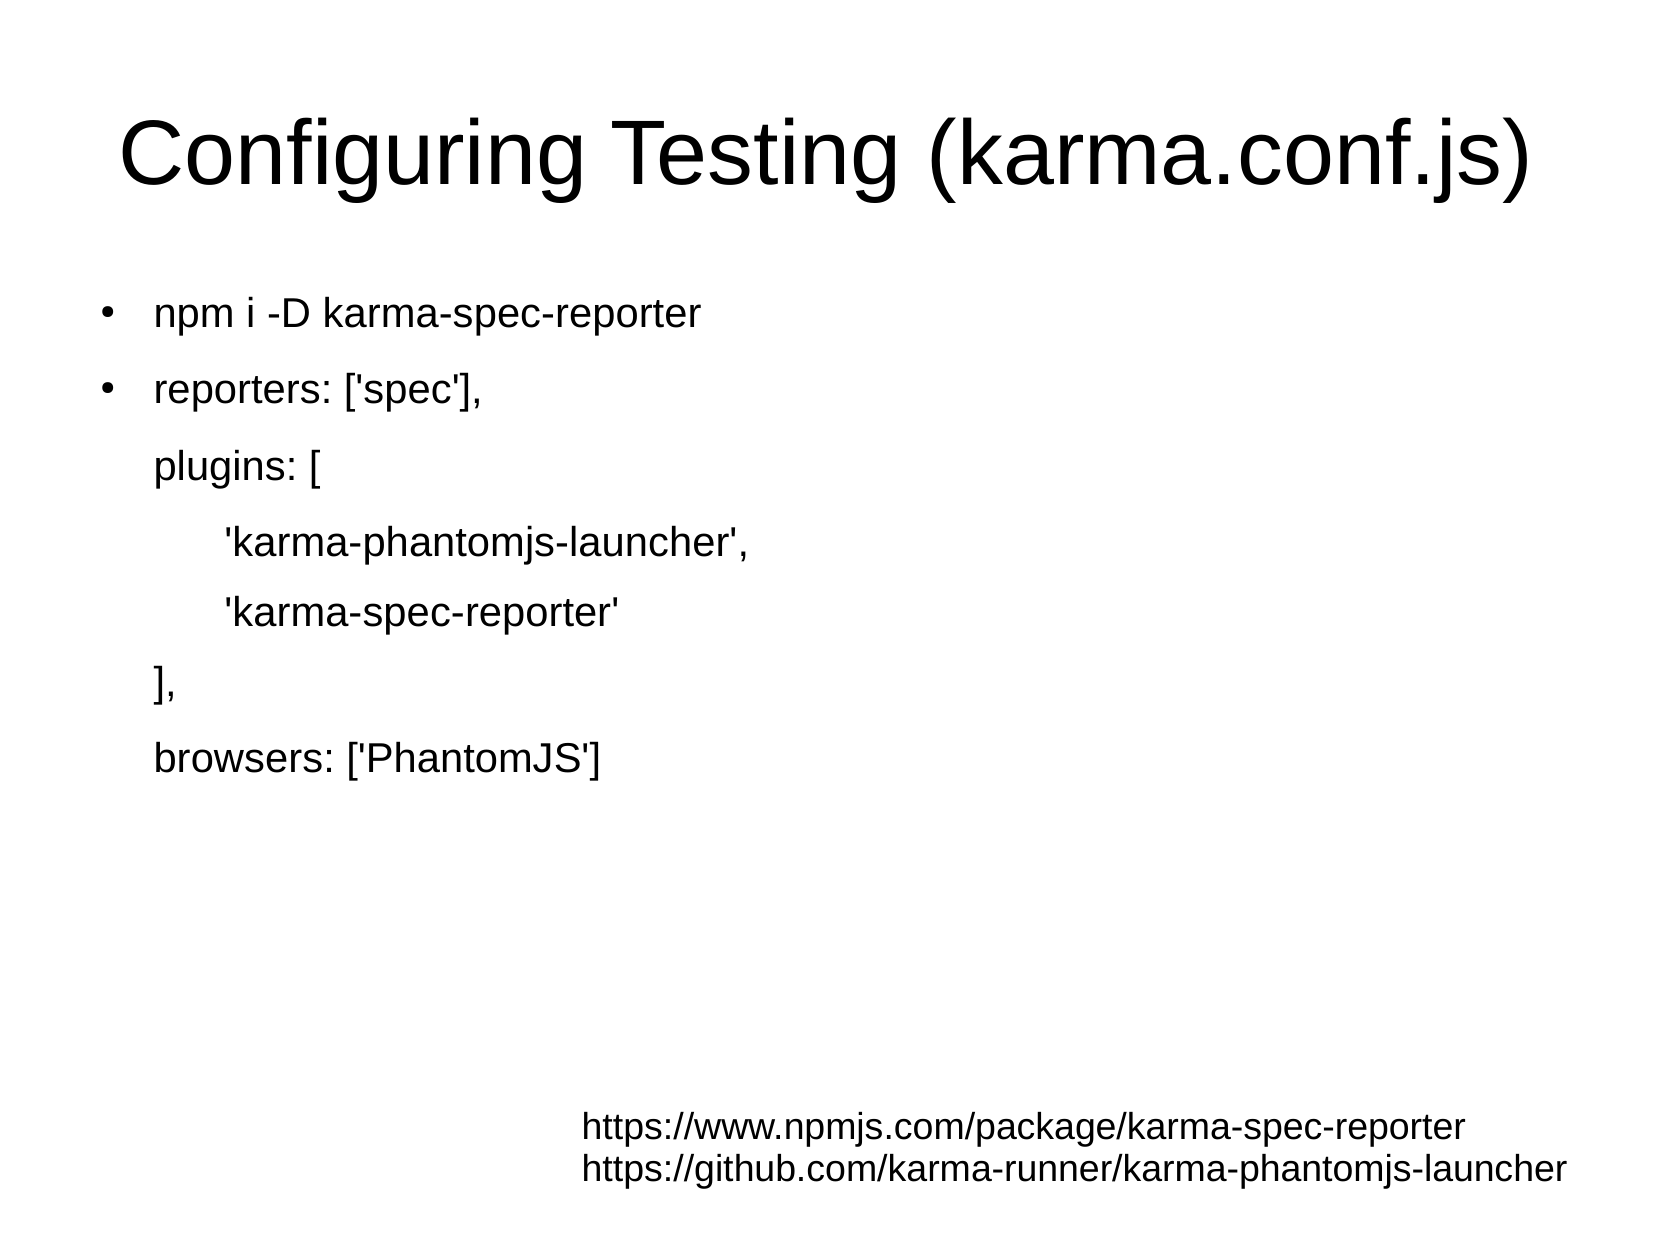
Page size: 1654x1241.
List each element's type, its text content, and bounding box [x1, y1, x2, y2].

title Configuring Testing (karma.conf.js) [82, 49, 1571, 257]
list npm i -D karma-spec-reporter reporters: ['spec'], plugins: [ 'karma-phantomjs-launcher', 'karma-spec-reporter' ], browsers: ['PhantomJS'] [82, 290, 809, 1010]
text_box https://www.npmjs.com/package/karma-spec-reporter https://github.com/karma-runner/karma-phantomjs-launcher [566, 1098, 1583, 1198]
